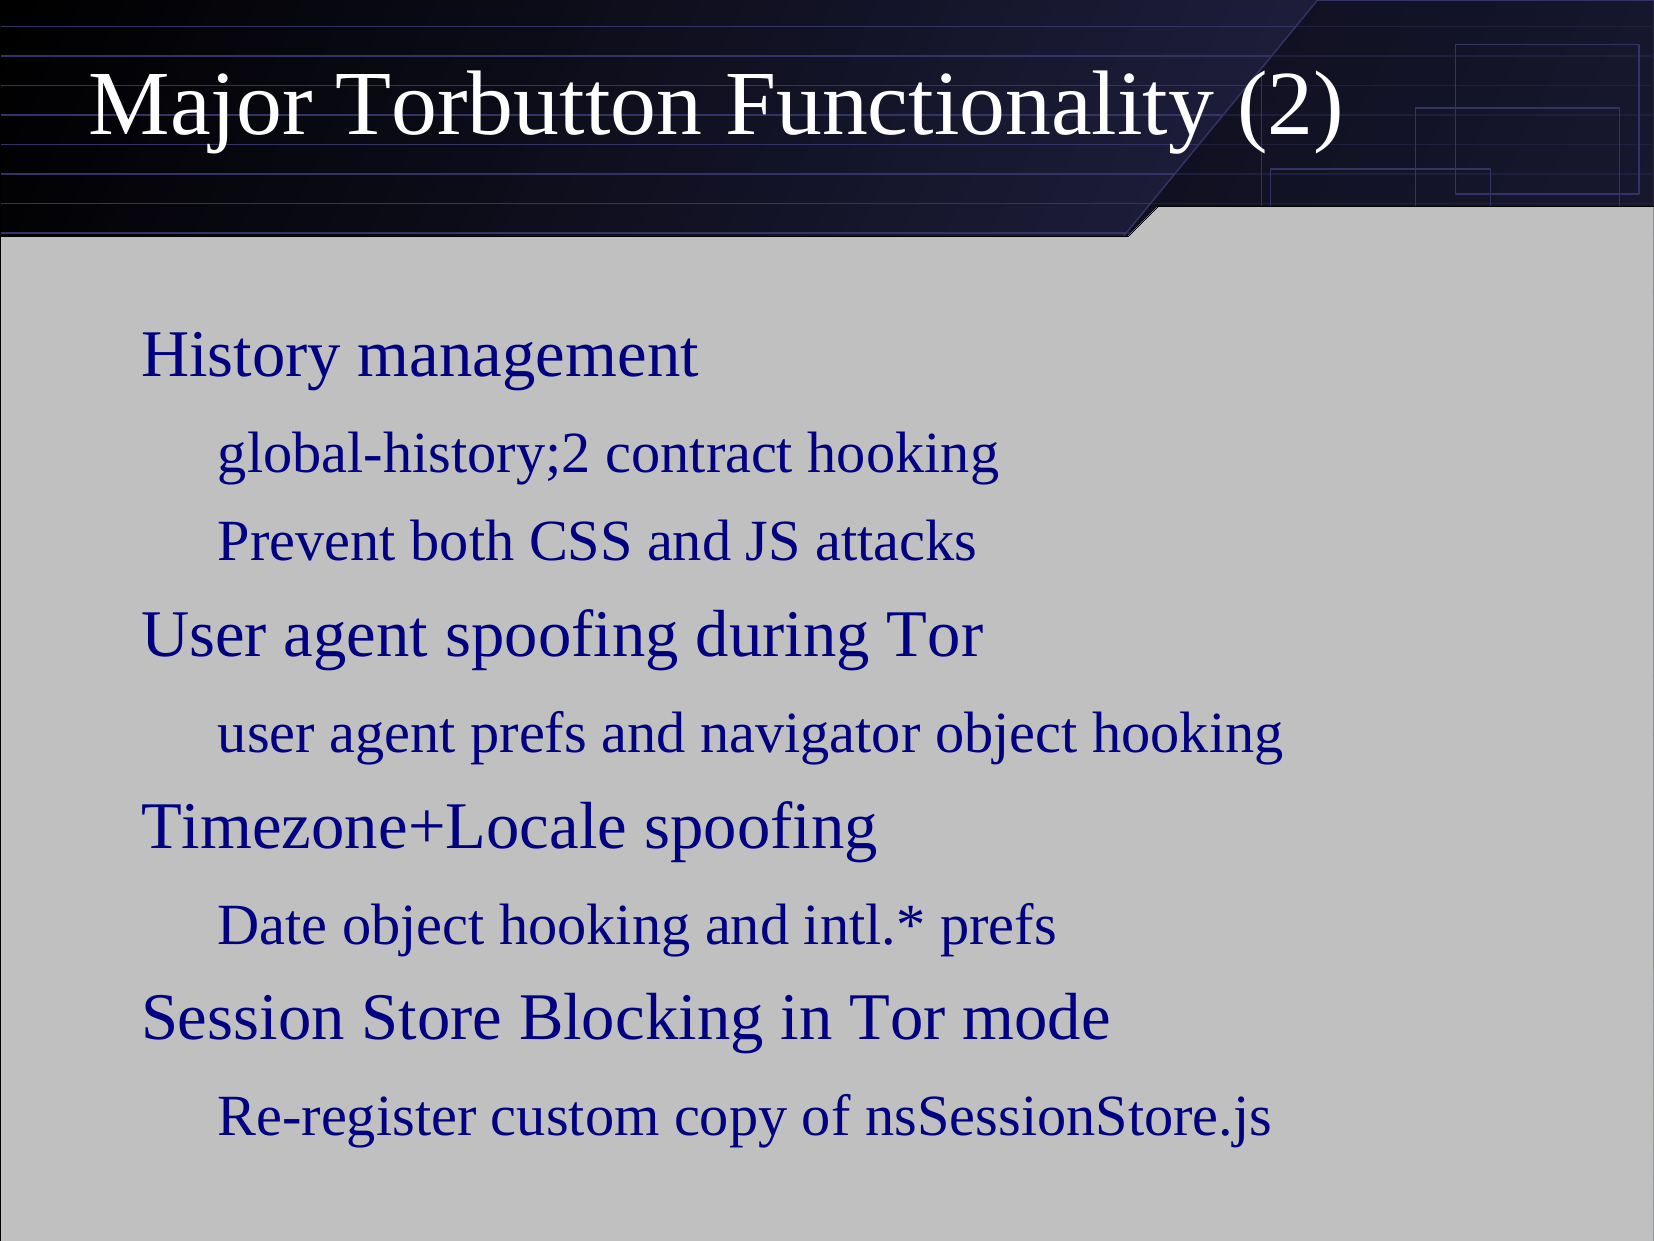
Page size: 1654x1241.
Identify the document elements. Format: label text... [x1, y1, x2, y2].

list History management global-history;2 contract hooking Prevent both CSS and JS attacks User agent spoofing during Tor user agent prefs and navigator object hooking Timezone+Locale spoofing Date object hooking and intl.* prefs Session Store Blocking in Tor mode Re-register custom copy of nsSessionStore.js [123, 316, 1536, 1149]
title Major Torbutton Functionality (2) [88, 0, 1501, 208]
